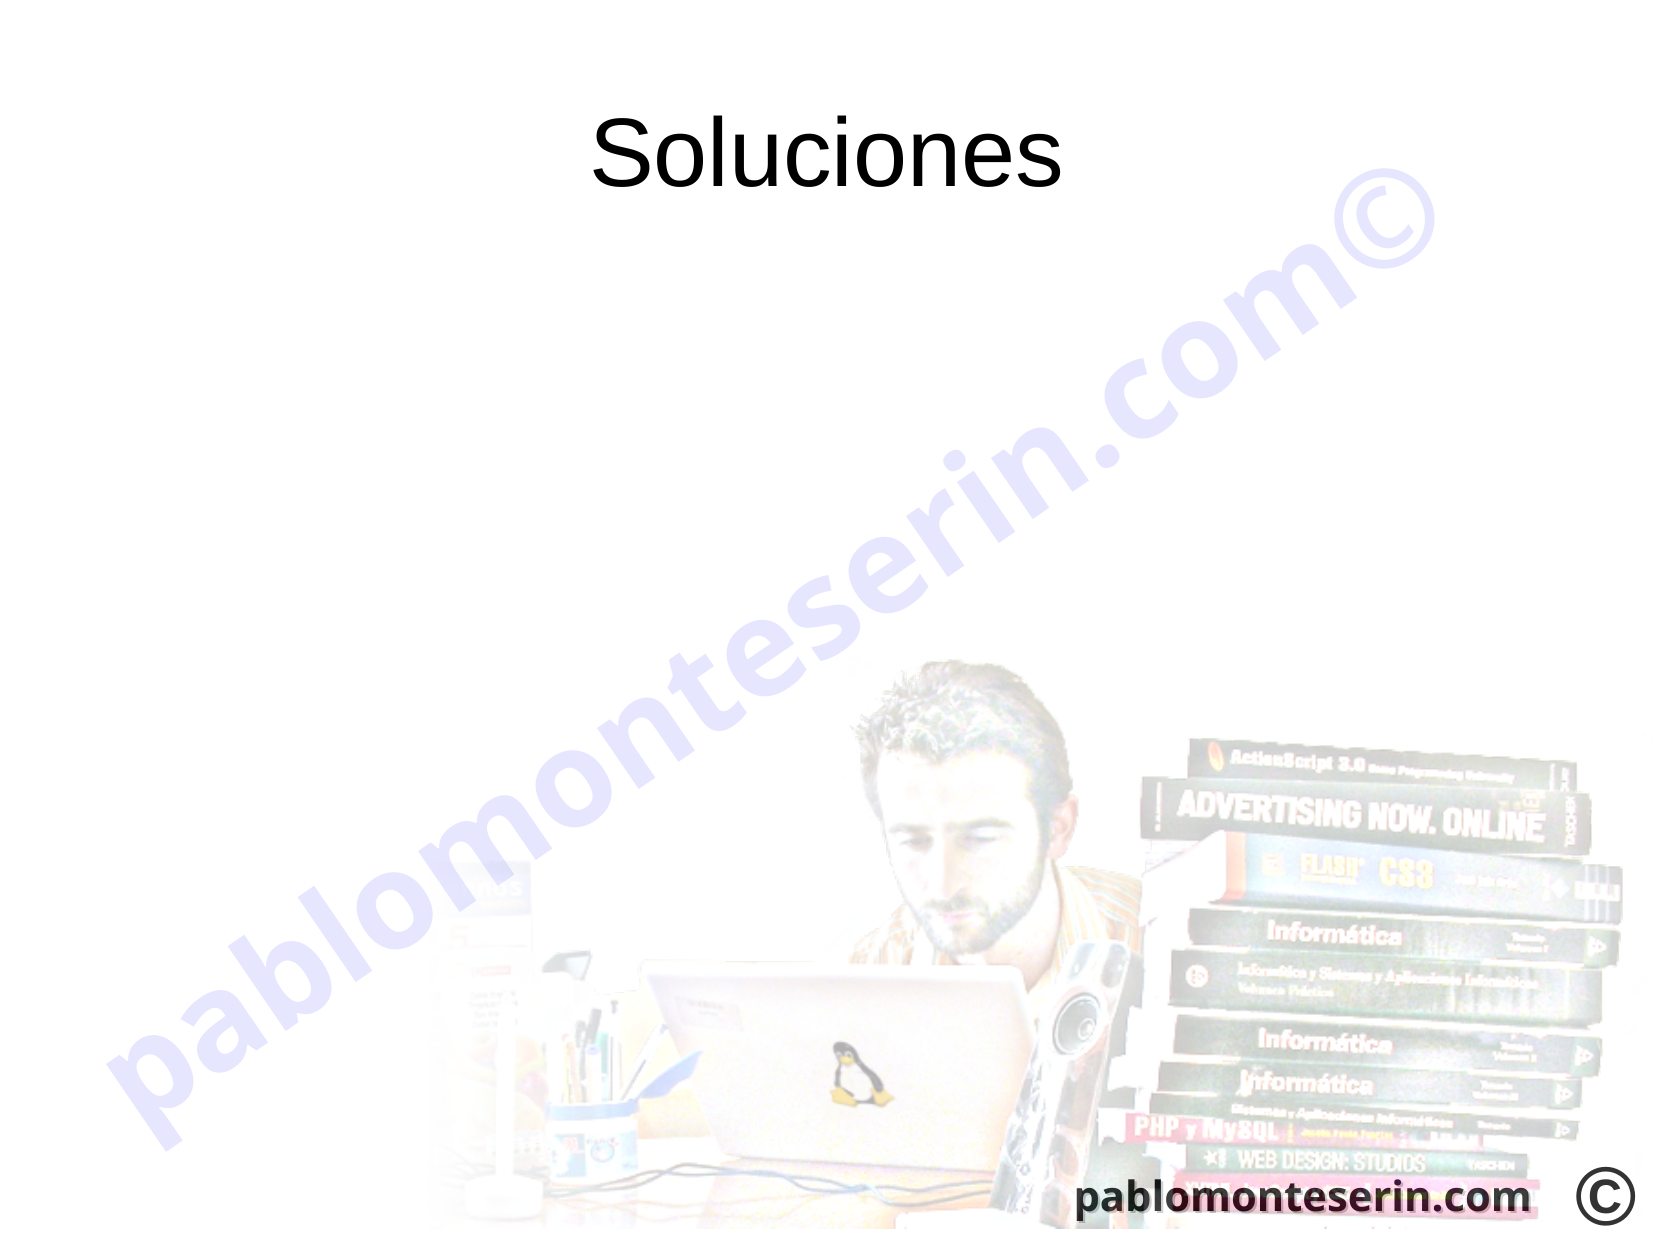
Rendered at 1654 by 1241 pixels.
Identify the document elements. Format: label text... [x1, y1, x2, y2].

title Soluciones [82, 49, 1571, 257]
picture [412, 640, 1654, 1229]
